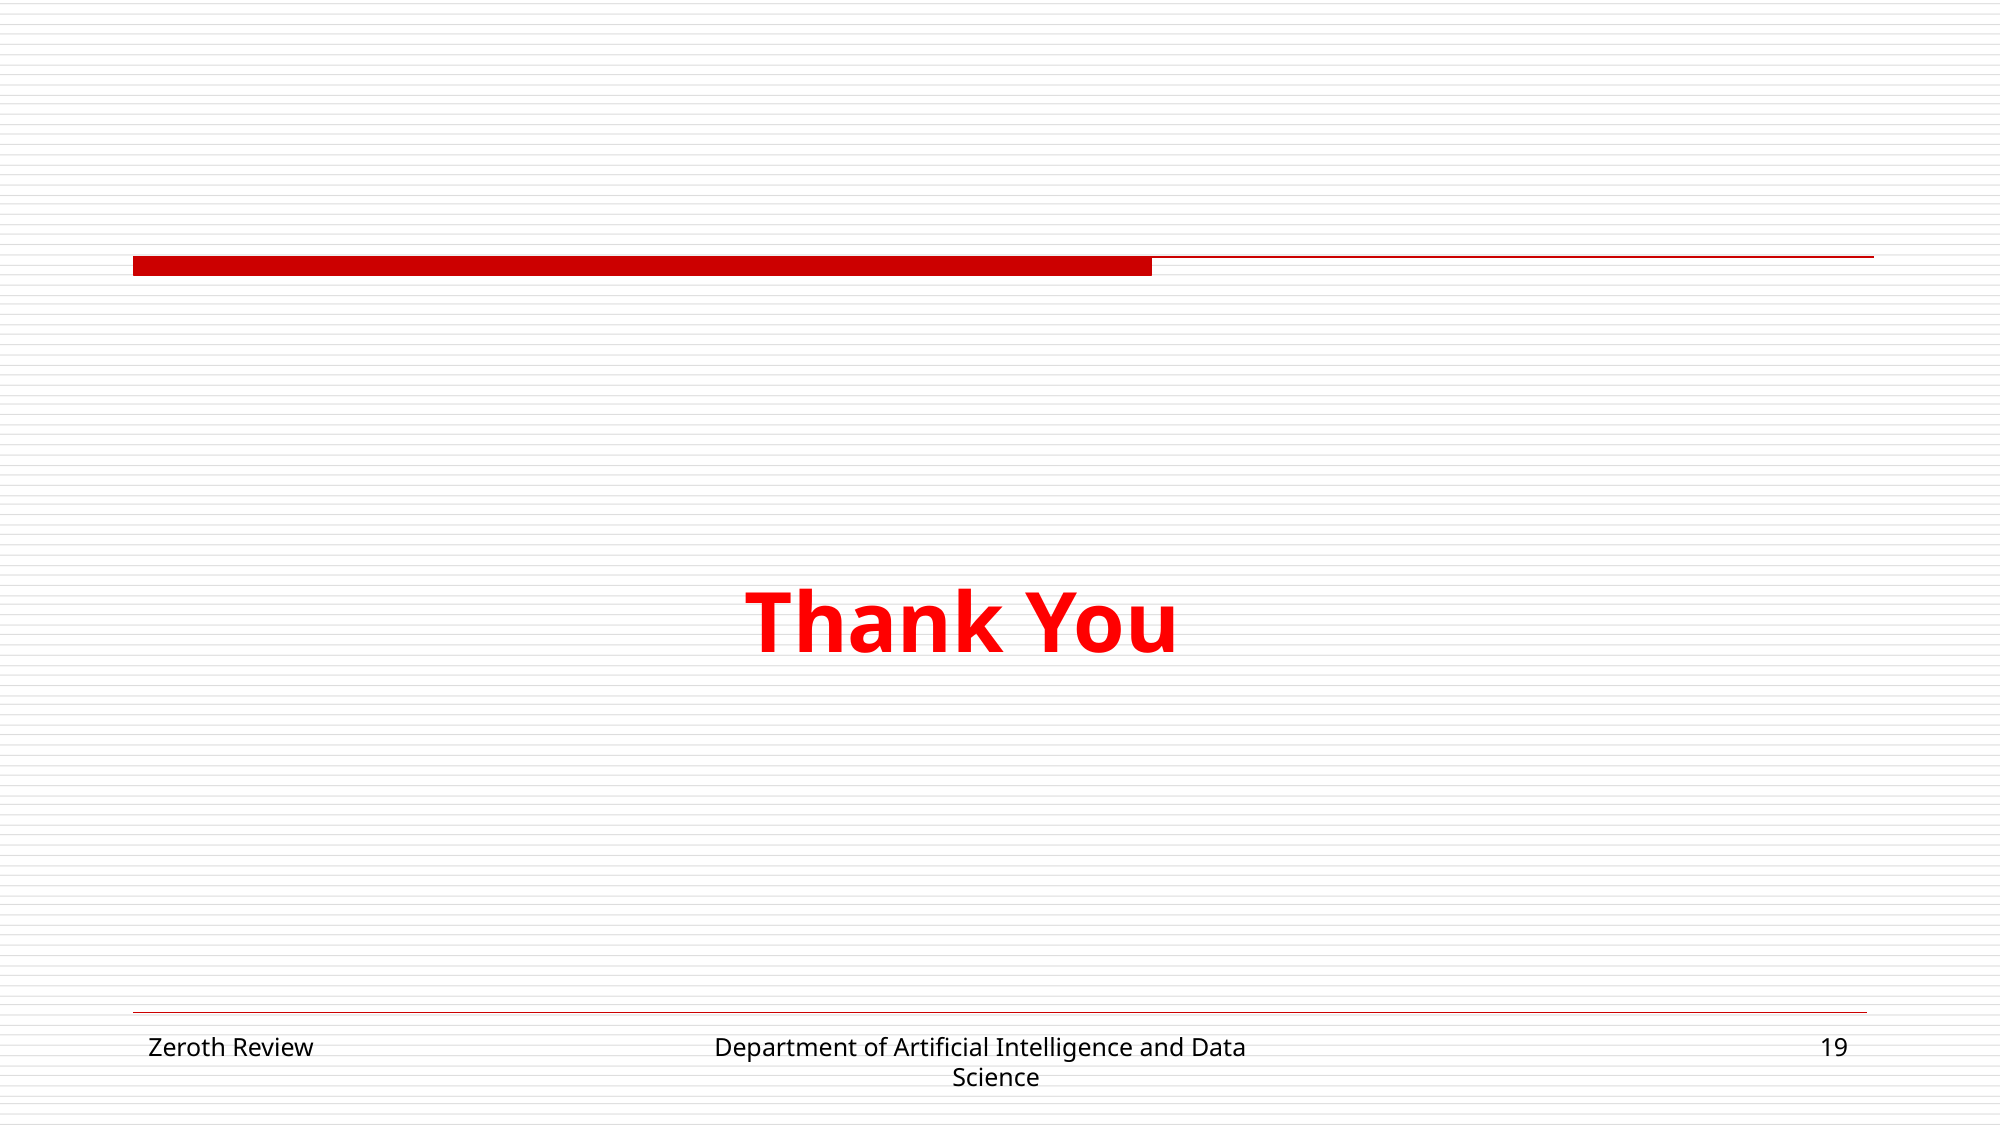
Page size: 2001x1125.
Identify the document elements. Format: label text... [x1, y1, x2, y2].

text_box Zeroth Review [146, 1029, 332, 1062]
slide_number <number> [1813, 1029, 1861, 1125]
picture [0, 0, 2000, 1125]
footer Department of Artificial Intelligence and Data Science [701, 1029, 1288, 1125]
title Thank You [743, 566, 1241, 757]
